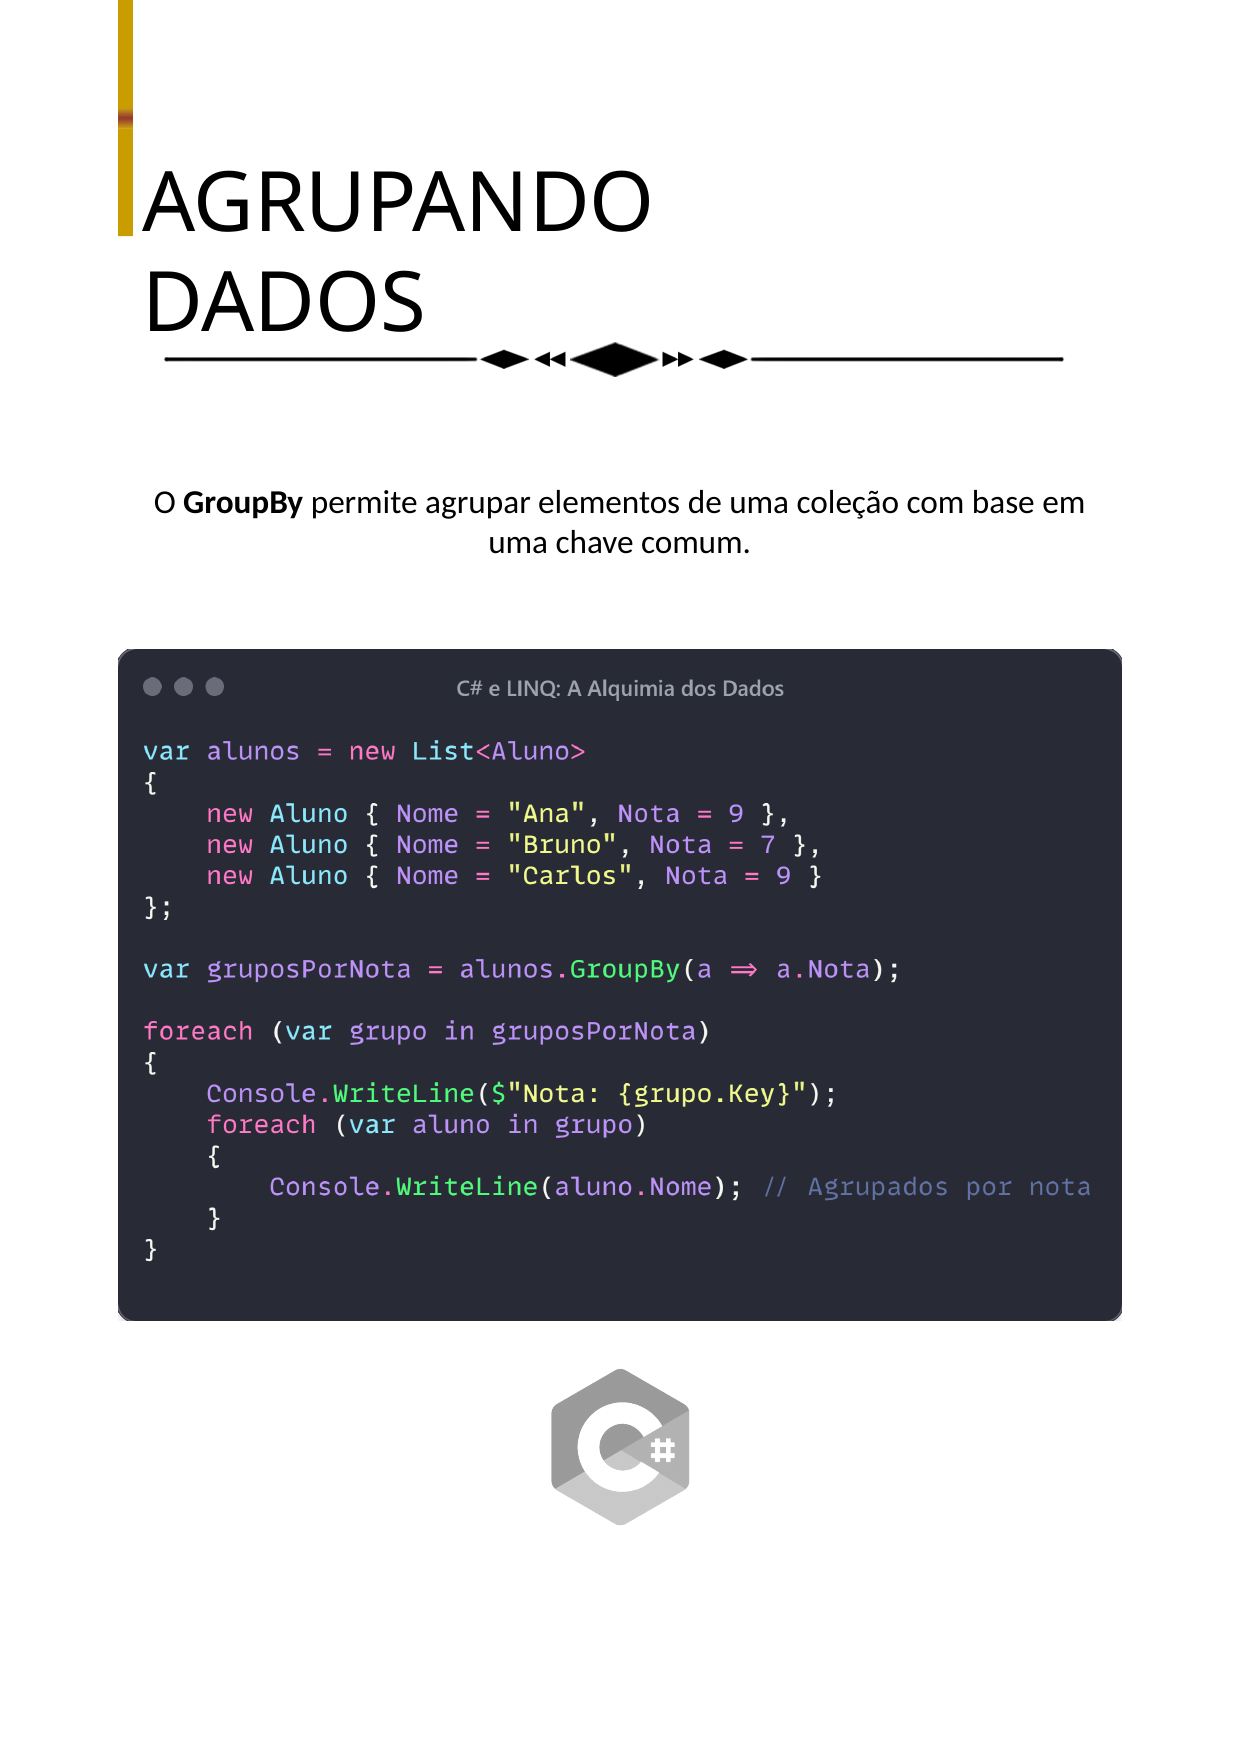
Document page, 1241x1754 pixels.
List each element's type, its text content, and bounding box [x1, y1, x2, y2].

picture [531, 1358, 709, 1536]
text_box [118, 0, 133, 237]
text_box O GroupBy permite agrupar elementos de uma coleção com base em uma chave comum. [118, 472, 1122, 649]
picture [140, 88, 1101, 629]
picture [118, 649, 1122, 1321]
